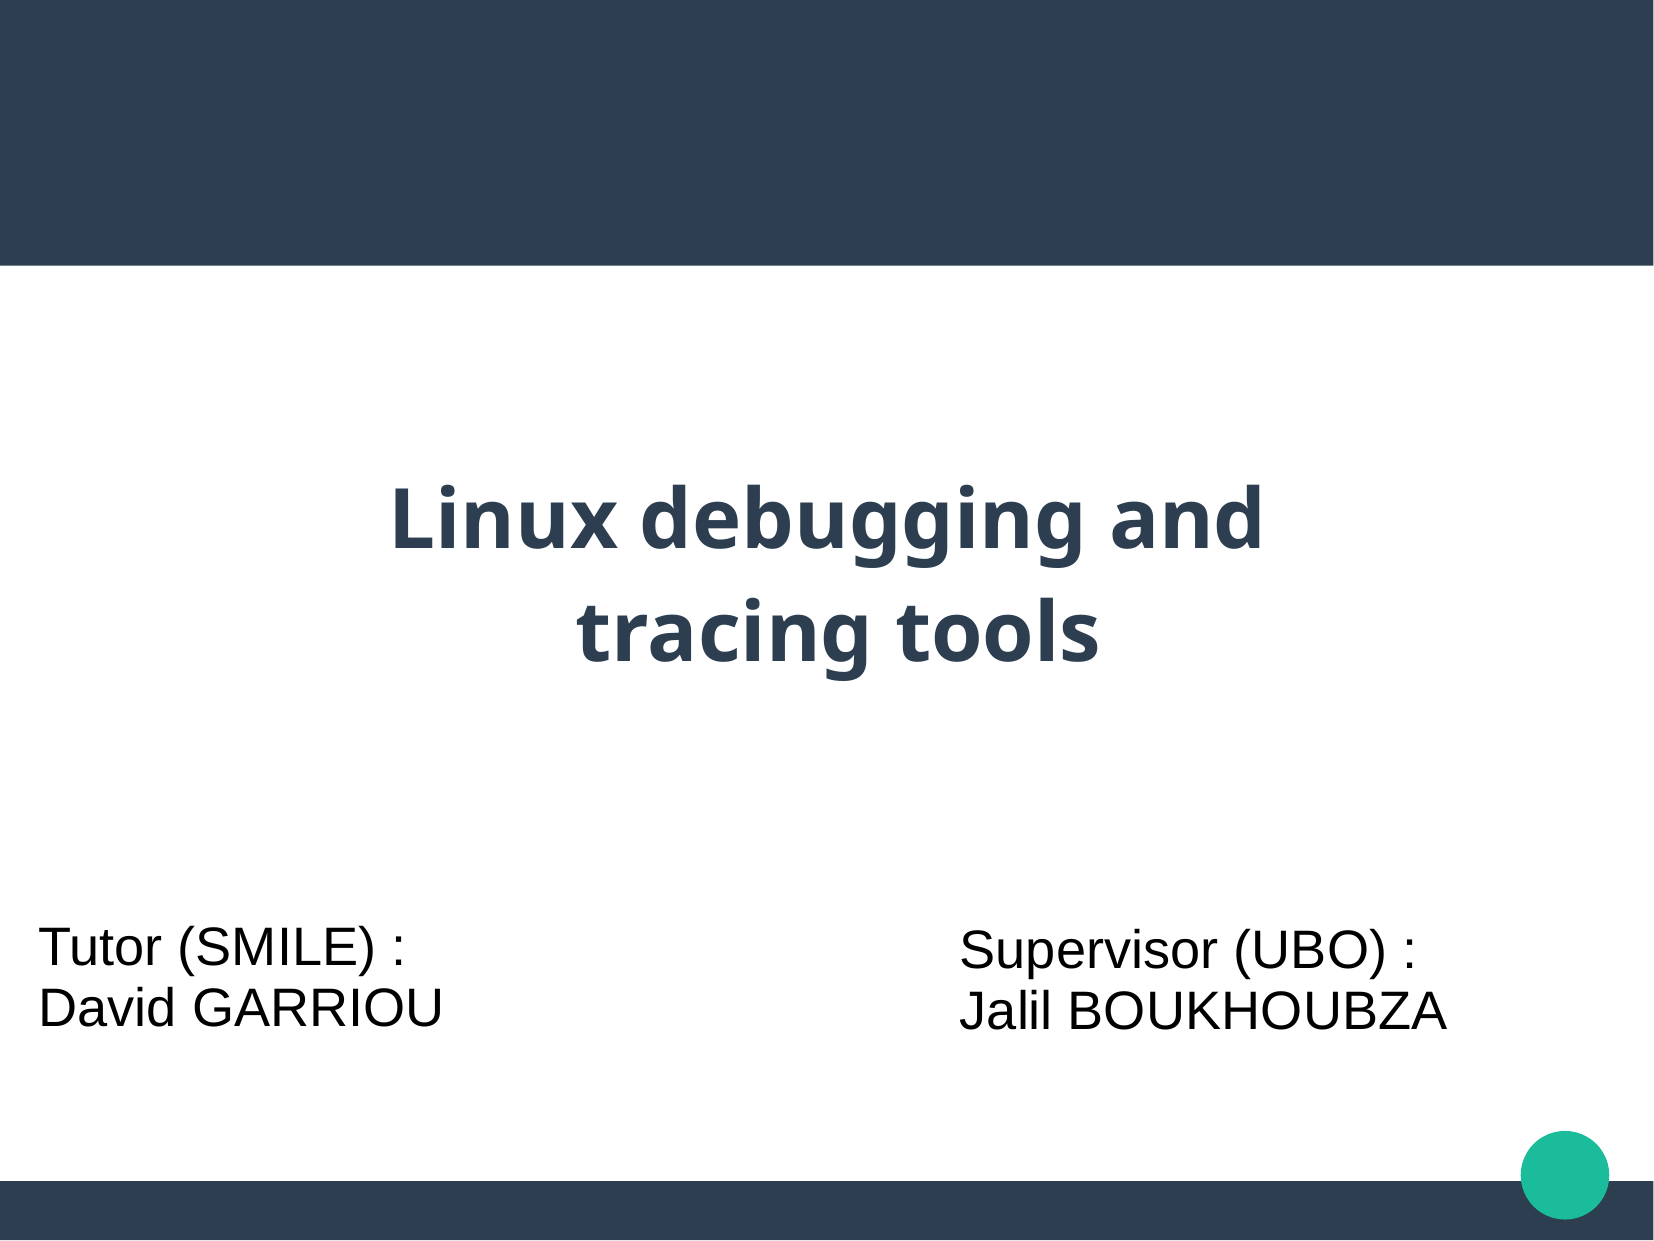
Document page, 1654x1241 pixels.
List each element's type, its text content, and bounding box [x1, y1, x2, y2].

subtitle Linux debugging and tracing tools [94, 271, 1583, 875]
text_box Tutor (SMILE) : David GARRIOU [23, 909, 674, 1046]
text_box Supervisor (UBO) : Jalil BOUKHOUBZA [944, 912, 1595, 1049]
